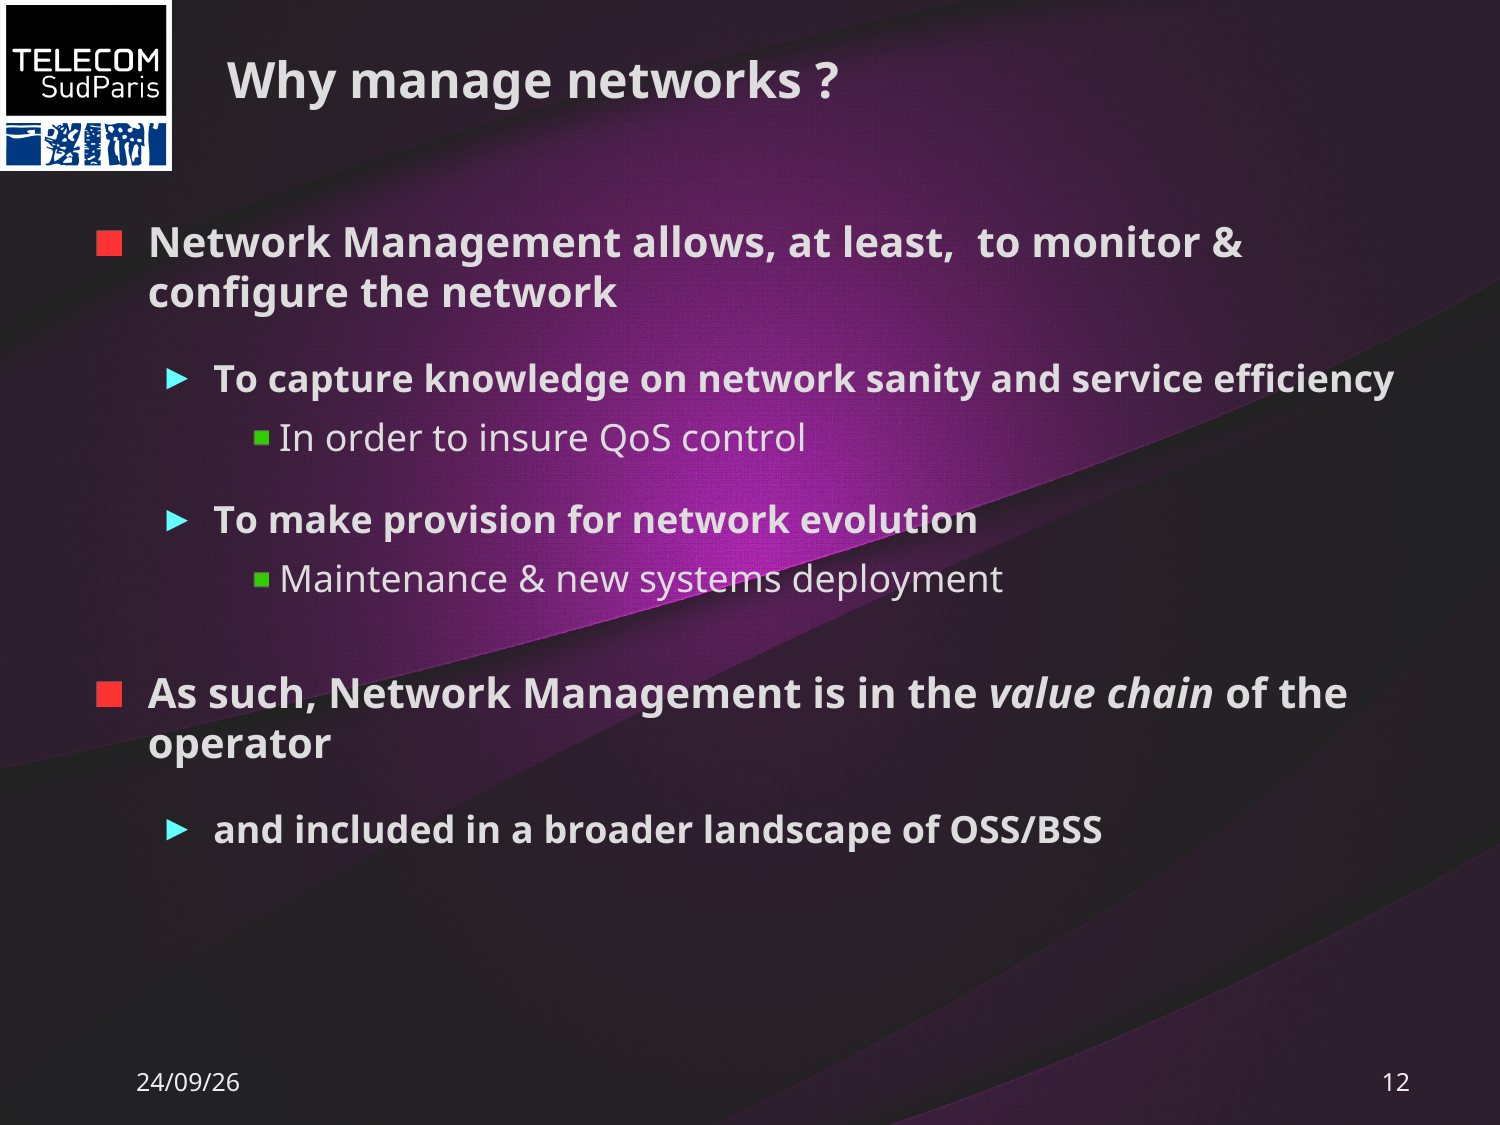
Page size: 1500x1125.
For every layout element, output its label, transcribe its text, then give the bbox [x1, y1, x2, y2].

list Network Management allows, at least, to monitor & configure the network To capture knowledge on network sanity and service efficiency In order to insure QoS control To make provision for network evolution Maintenance & new systems deployment As such, Network Management is in the value chain of the operator and included in a broader landscape of OSS/BSS [76, 207, 1427, 977]
picture [0, 0, 1500, 1125]
title Why manage networks ? [212, 19, 1406, 138]
